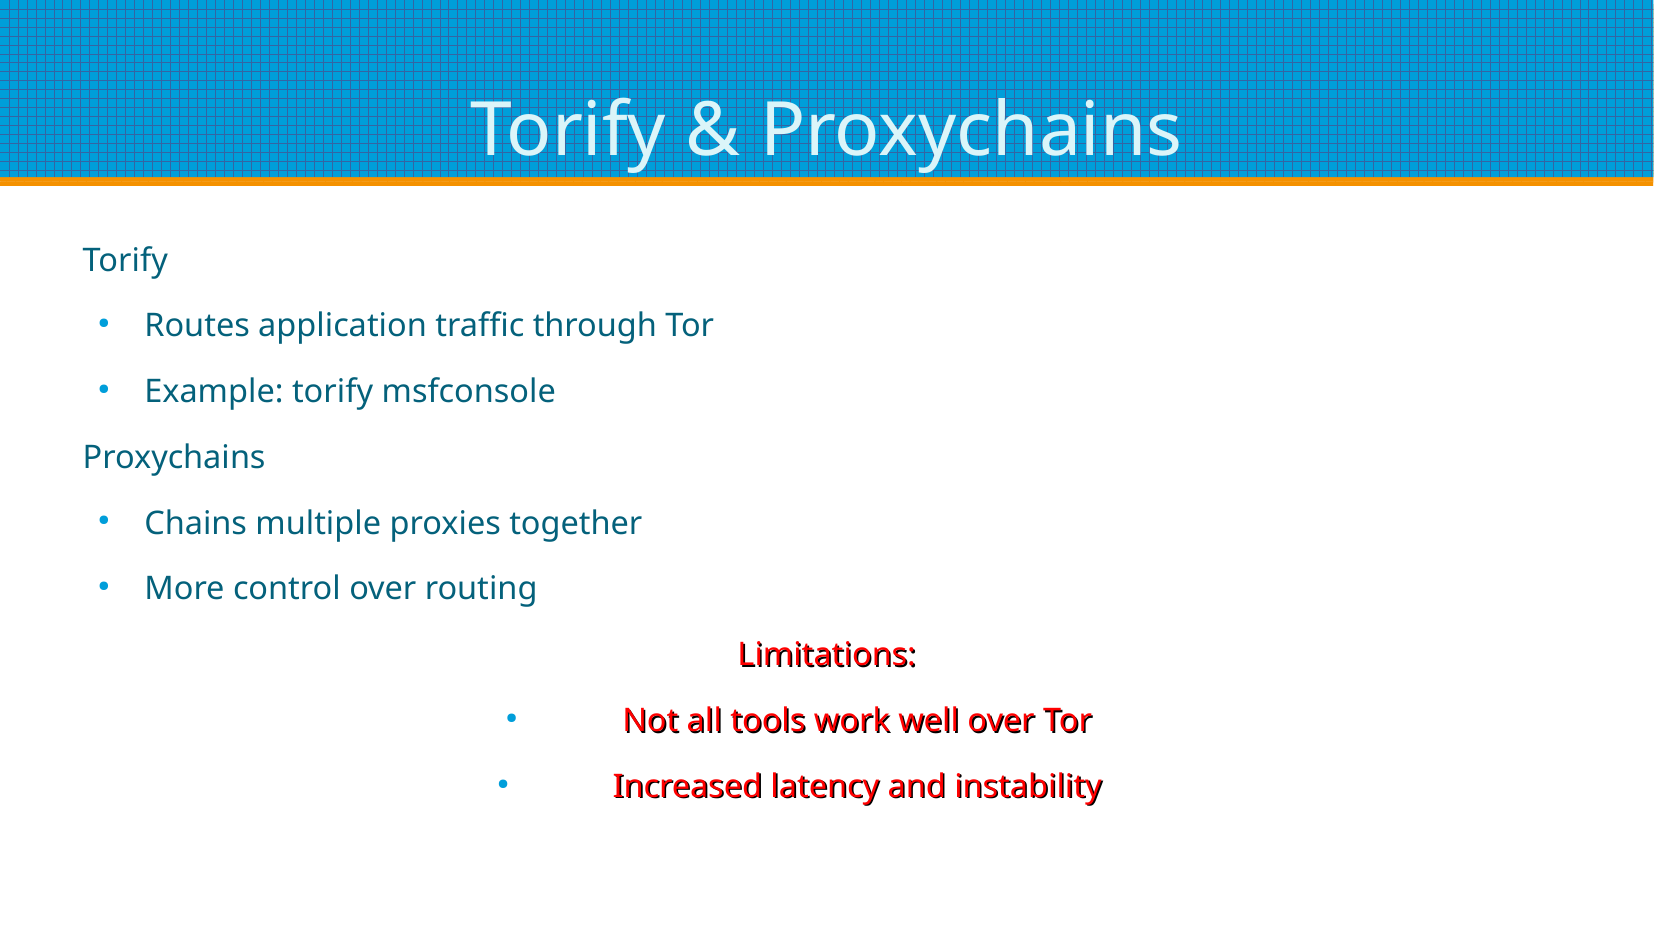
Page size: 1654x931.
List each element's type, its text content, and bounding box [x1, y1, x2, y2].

list Torify Routes application traffic through Tor Example: torify msfconsole Proxychains Chains multiple proxies together More control over routing Limitations: Not all tools work well over Tor Increased latency and instability [82, 236, 1571, 813]
title Torify & Proxychains [82, 14, 1571, 178]
